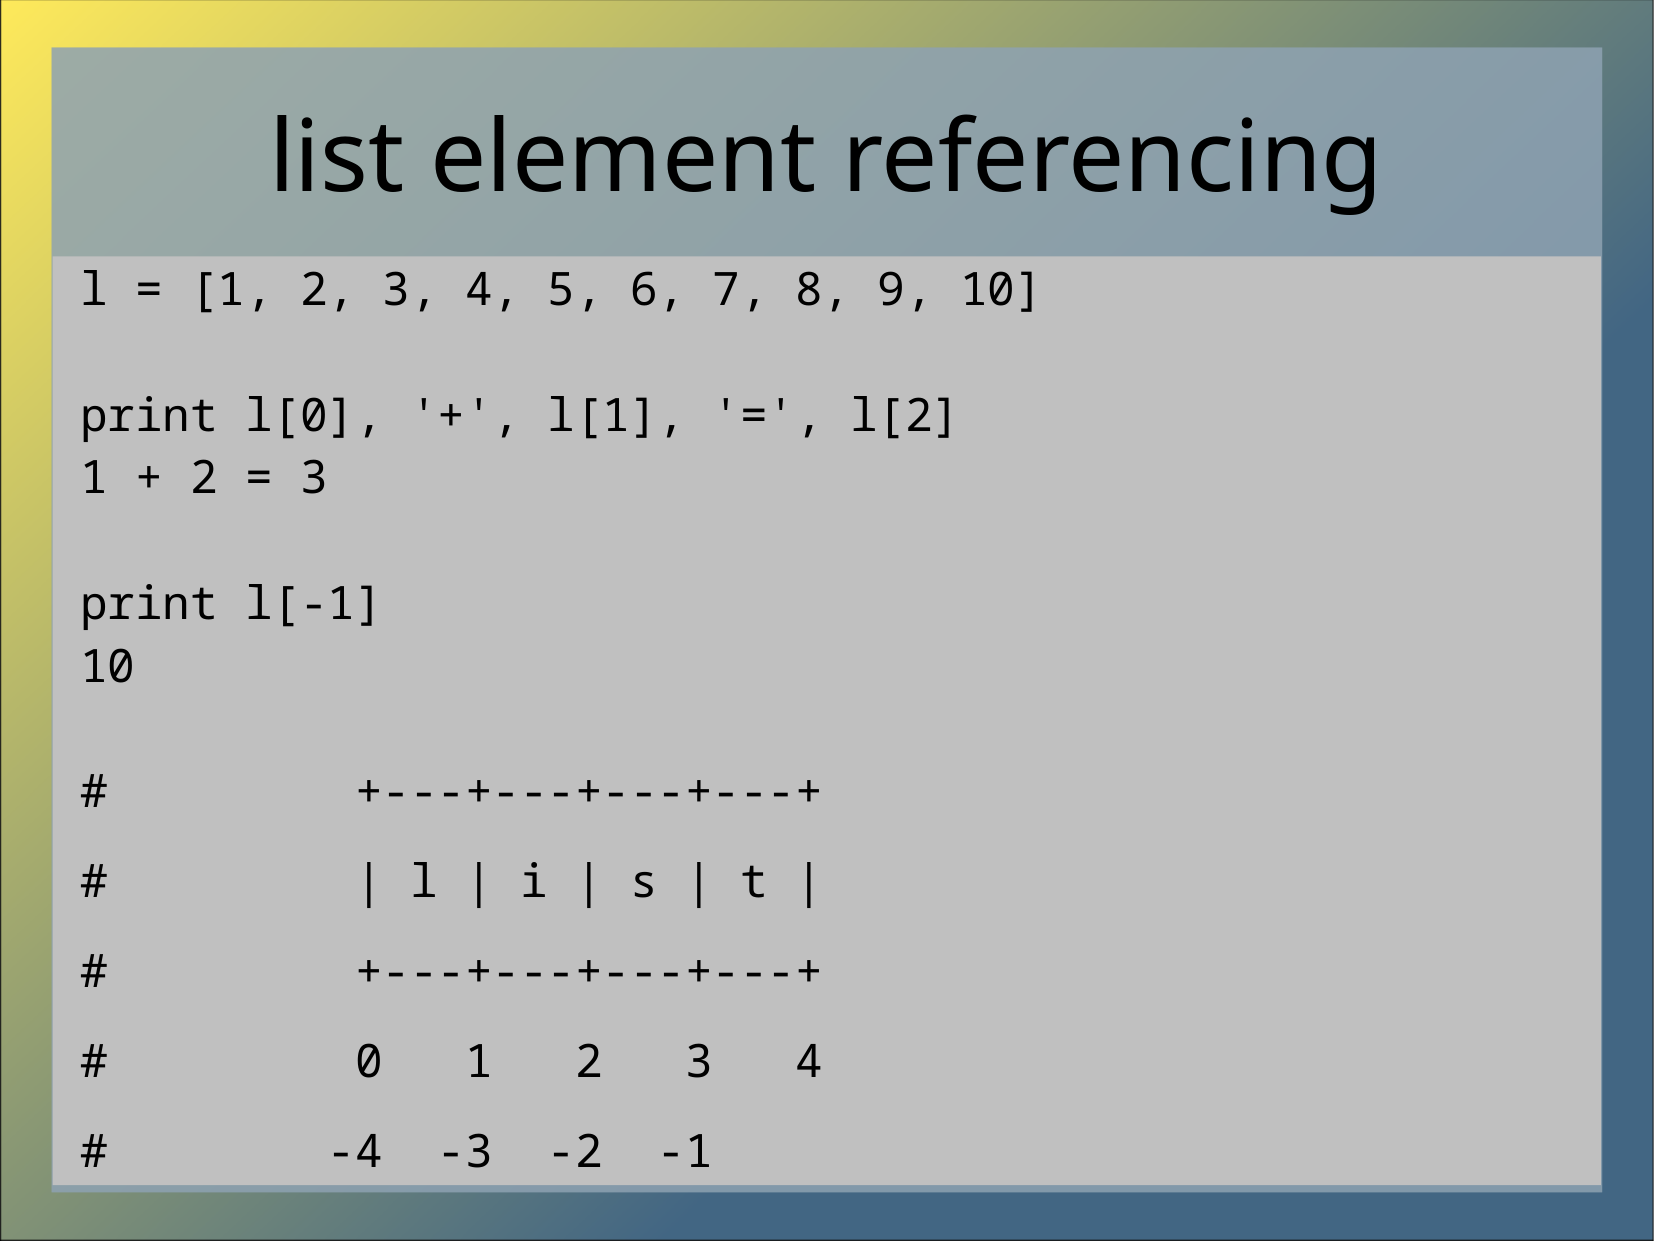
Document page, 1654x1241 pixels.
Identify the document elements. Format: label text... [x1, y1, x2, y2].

list l = [1, 2, 3, 4, 5, 6, 7, 8, 9, 10] print l[0], '+', l[1], '=', l[2] 1 + 2 = 3 print l[-1] 10 # +---+---+---+---+ # | l | i | s | t | # +---+---+---+---+ # 0 1 2 3 4 # -4 -3 -2 -1 [52, 256, 1601, 1186]
picture [0, 0, 1654, 1241]
title list element referencing [82, 49, 1571, 256]
